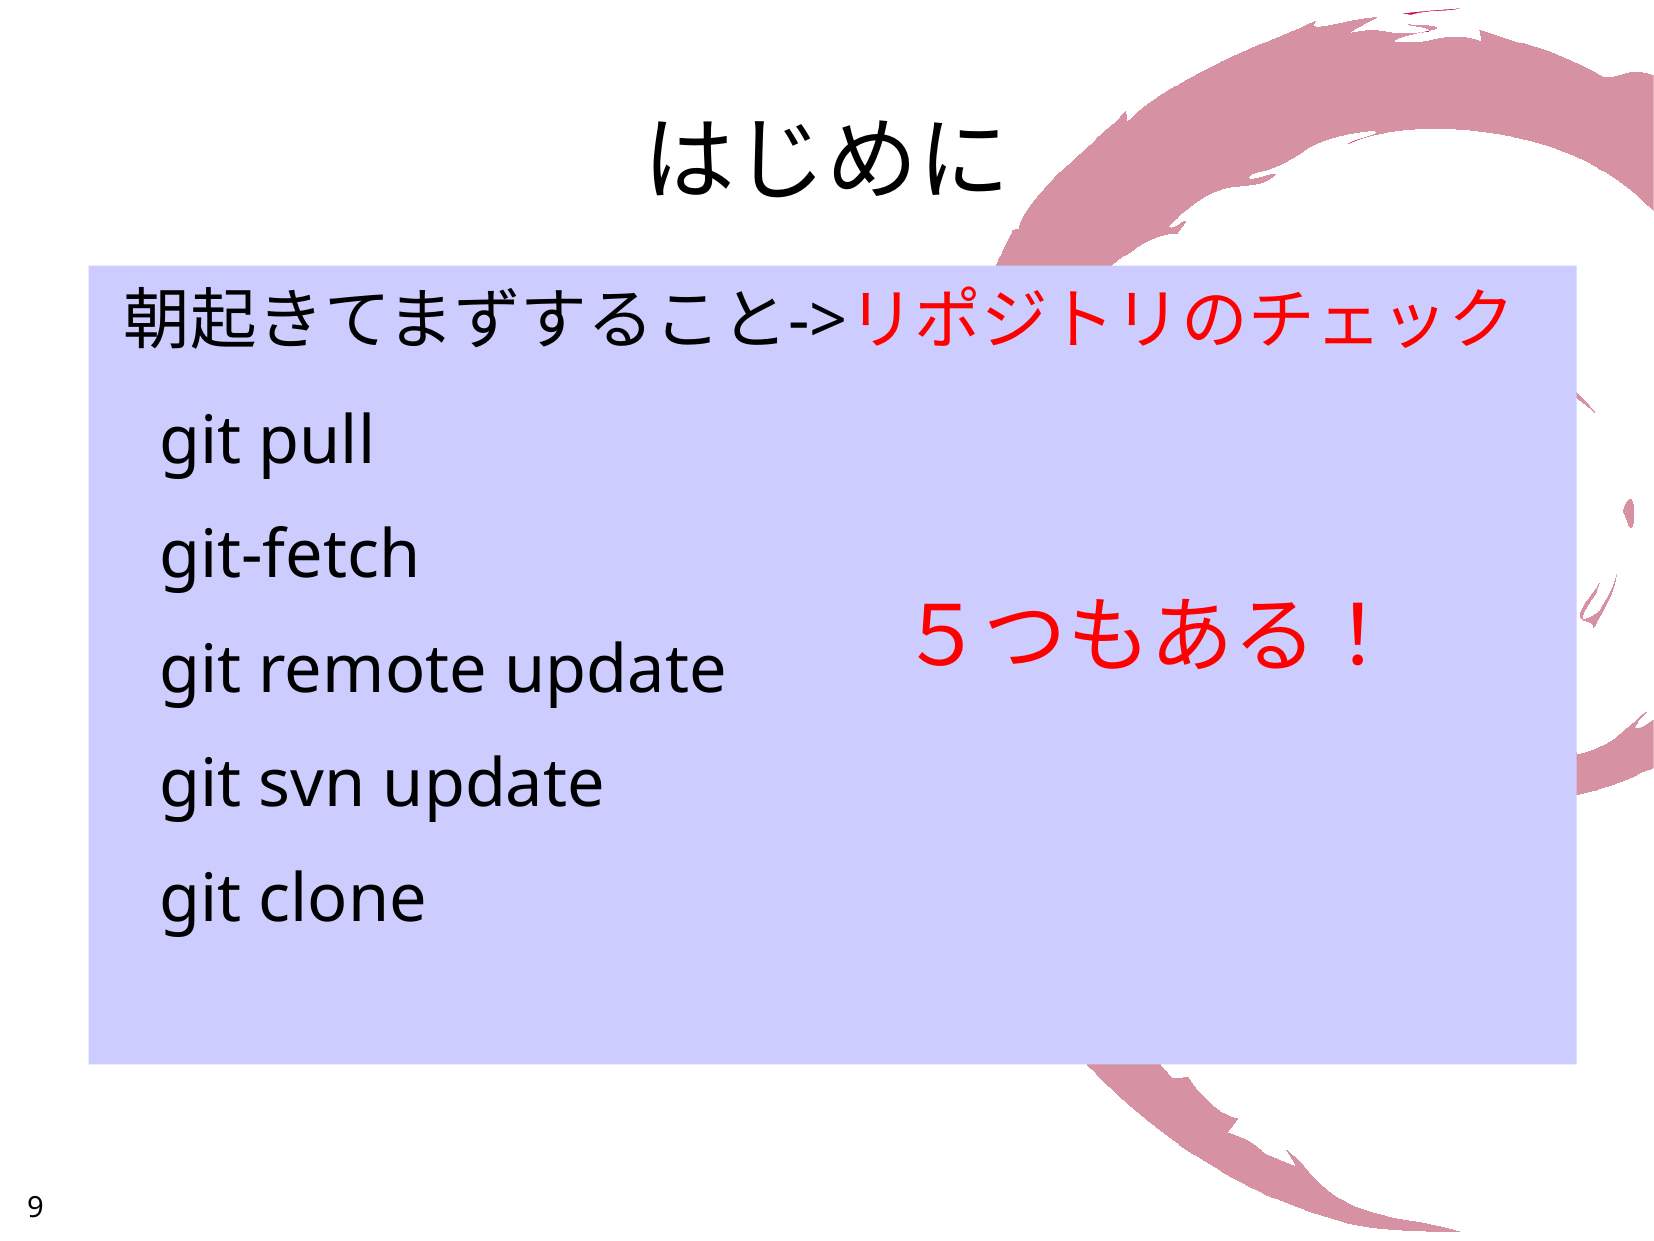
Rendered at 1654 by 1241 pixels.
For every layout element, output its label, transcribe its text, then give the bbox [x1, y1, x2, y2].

list 朝起きてまずすること->リポジトリのチェック git pull git-fetch git remote update git svn update git clone [88, 265, 1577, 1065]
text_box [177, 236, 1388, 334]
text_box ５つもある！ [885, 561, 1447, 713]
title はじめに [82, 49, 1571, 257]
picture [886, 0, 1654, 1241]
